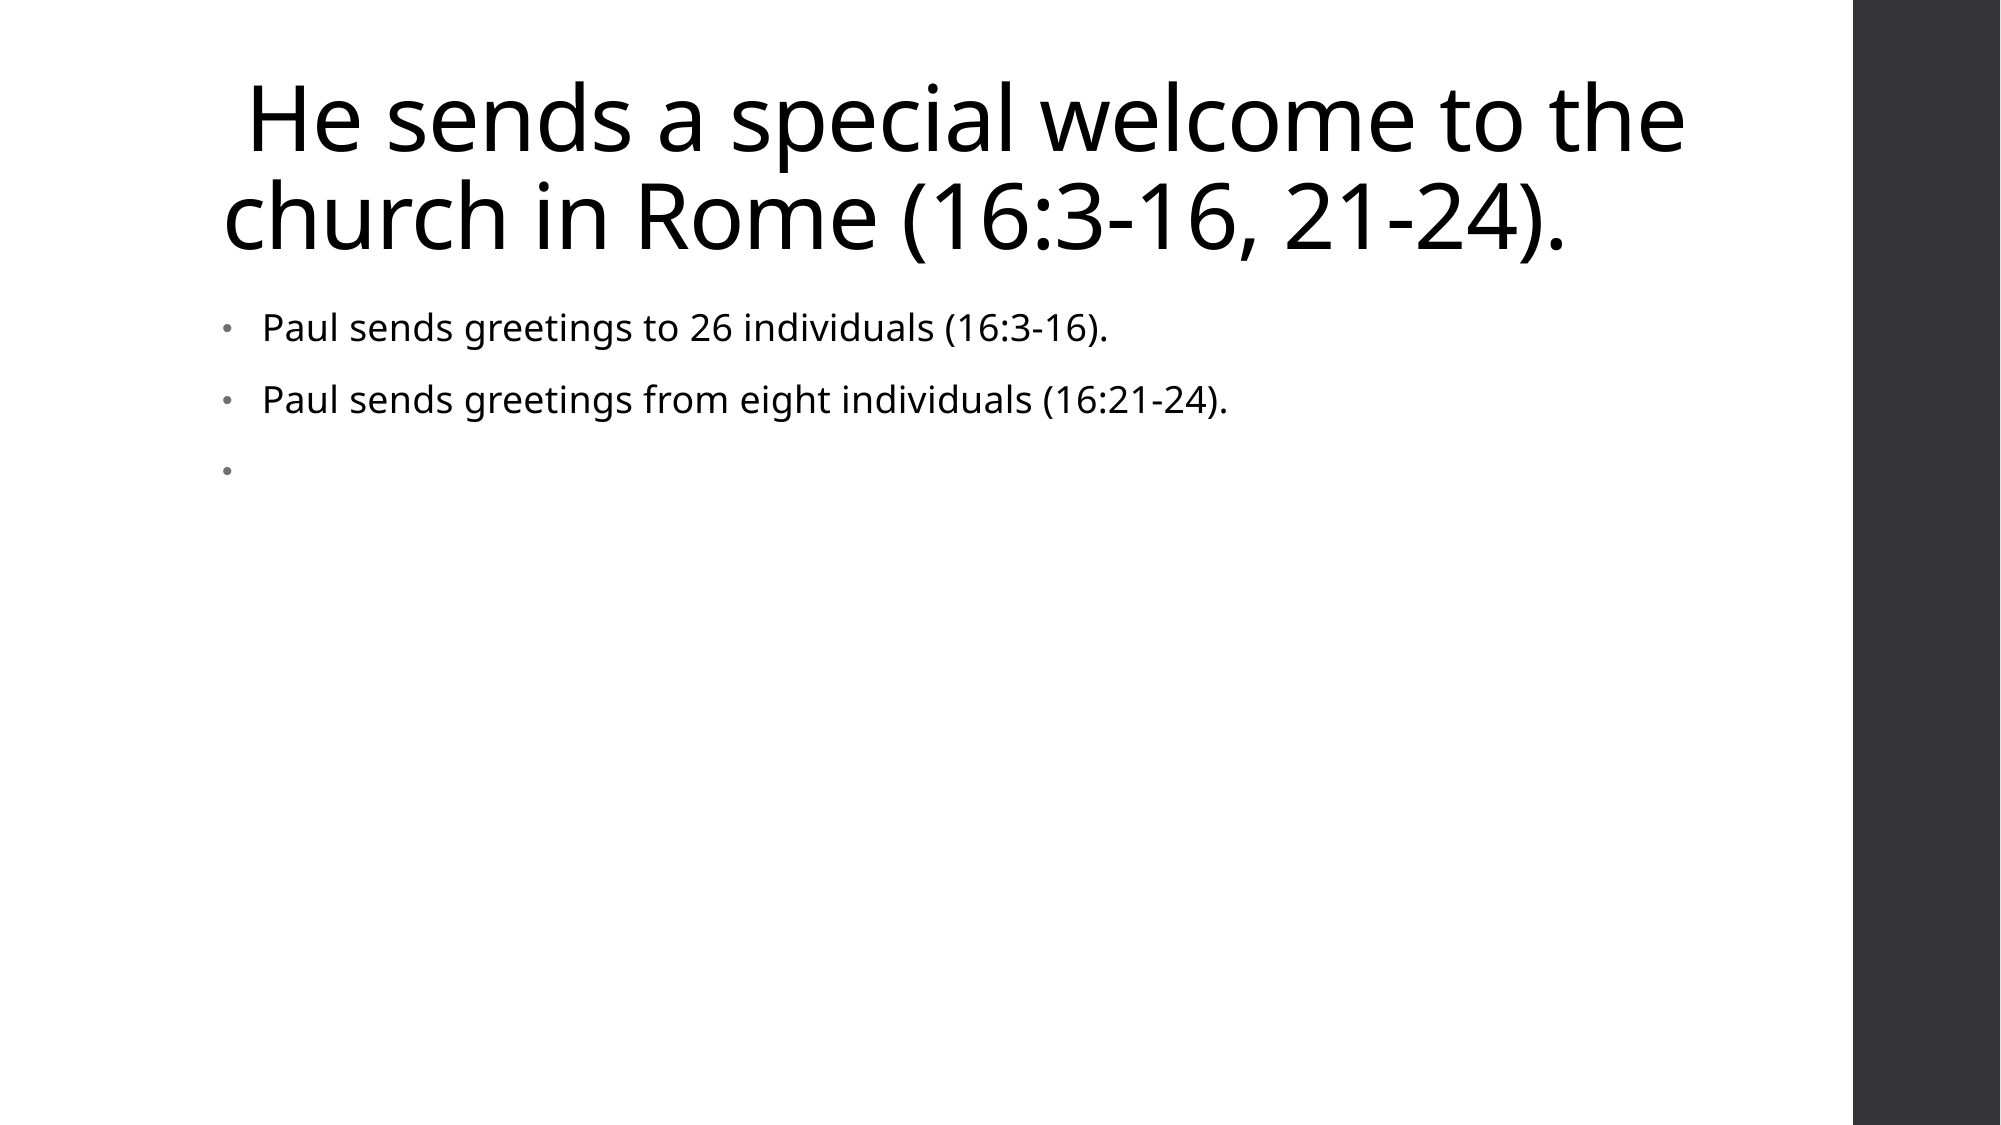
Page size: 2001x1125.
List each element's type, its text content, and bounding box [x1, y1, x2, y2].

list Paul sends greetings to 26 individuals (16:3-16). Paul sends greetings from eight individuals (16:21-24). [206, 299, 1617, 1014]
title He sends a special welcome to the church in Rome (16:3-16, 21-24). [206, 60, 1797, 278]
